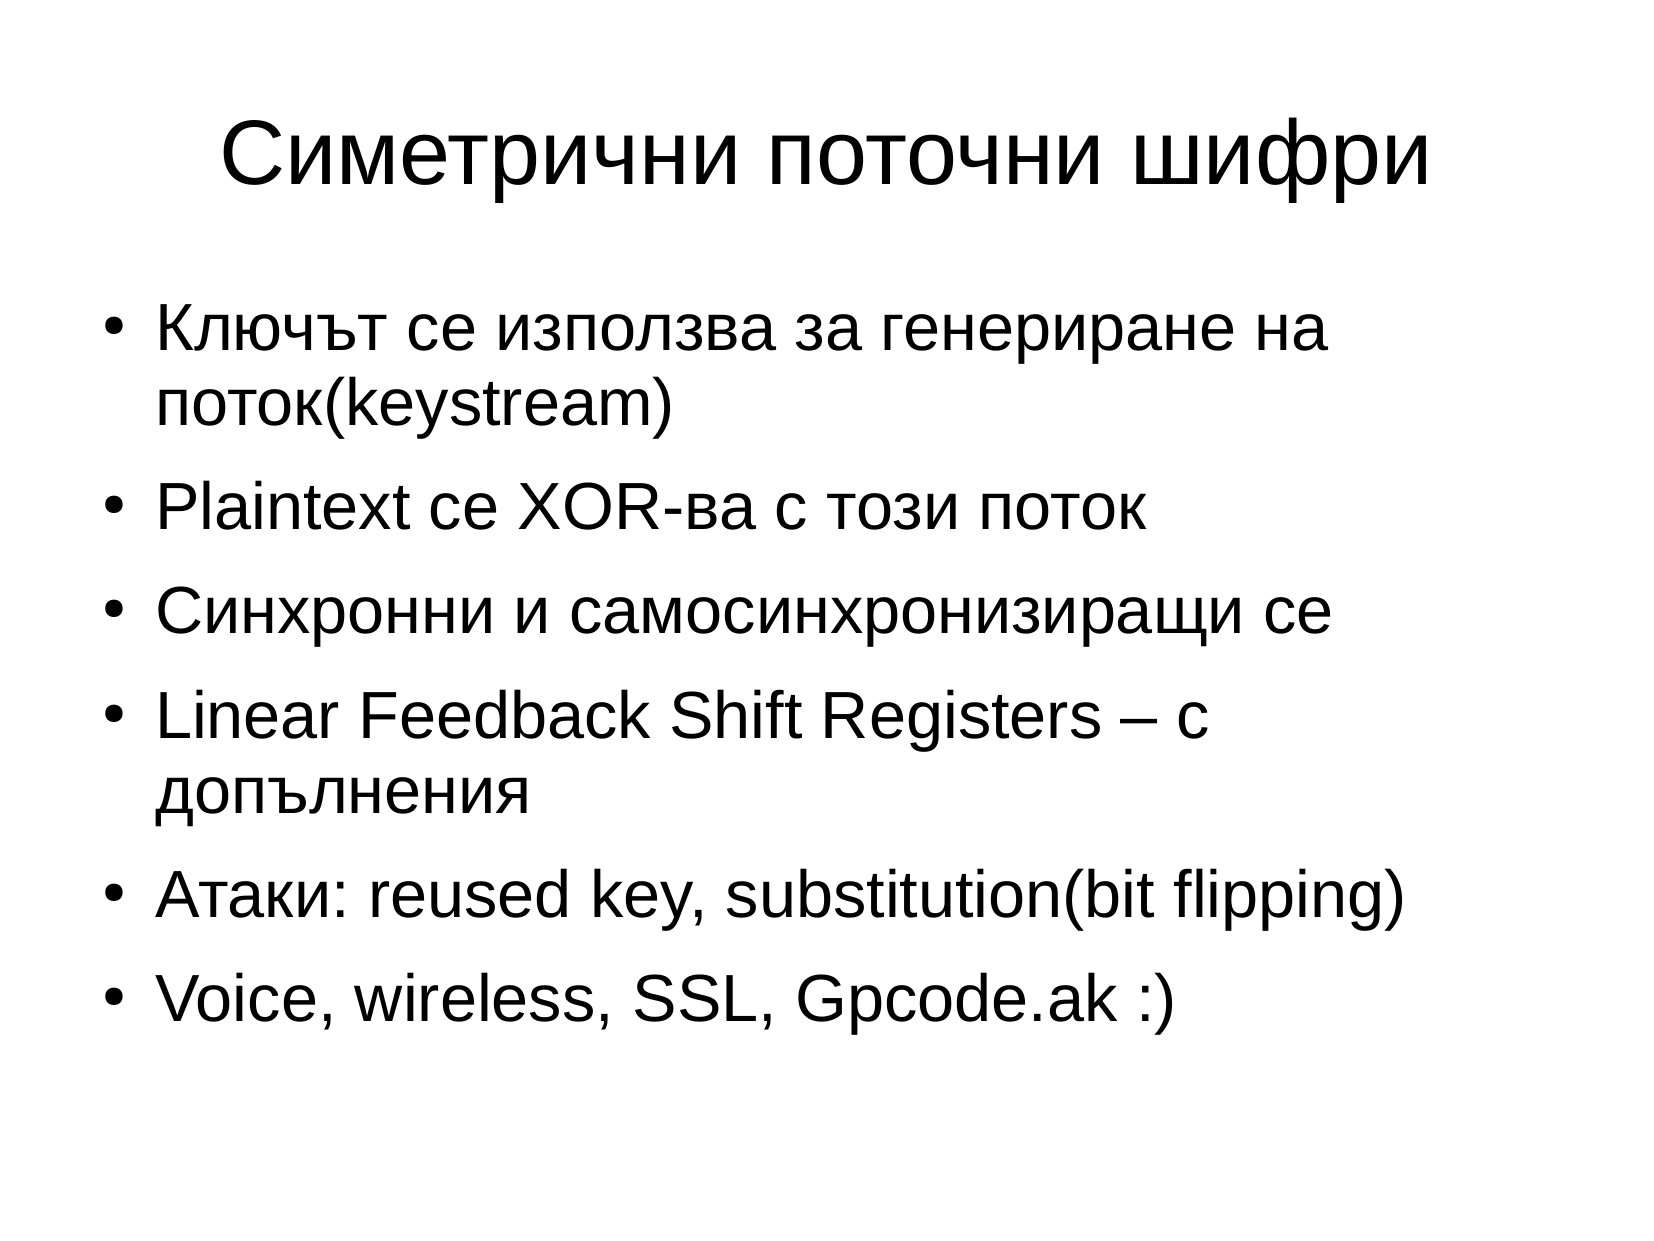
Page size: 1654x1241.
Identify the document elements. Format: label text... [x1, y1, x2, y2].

list Ключът се използва за генериране на поток(keystream) Plaintext се XOR-ва с този поток Синхронни и самосинхронизиращи се Linear Feedback Shift Registers – с допълнения Атаки: reused key, substitution(bit flipping) Voice, wireless, SSL, Gpcode.ak :) [84, 290, 1573, 1109]
title Симетрични поточни шифри [82, 56, 1571, 250]
